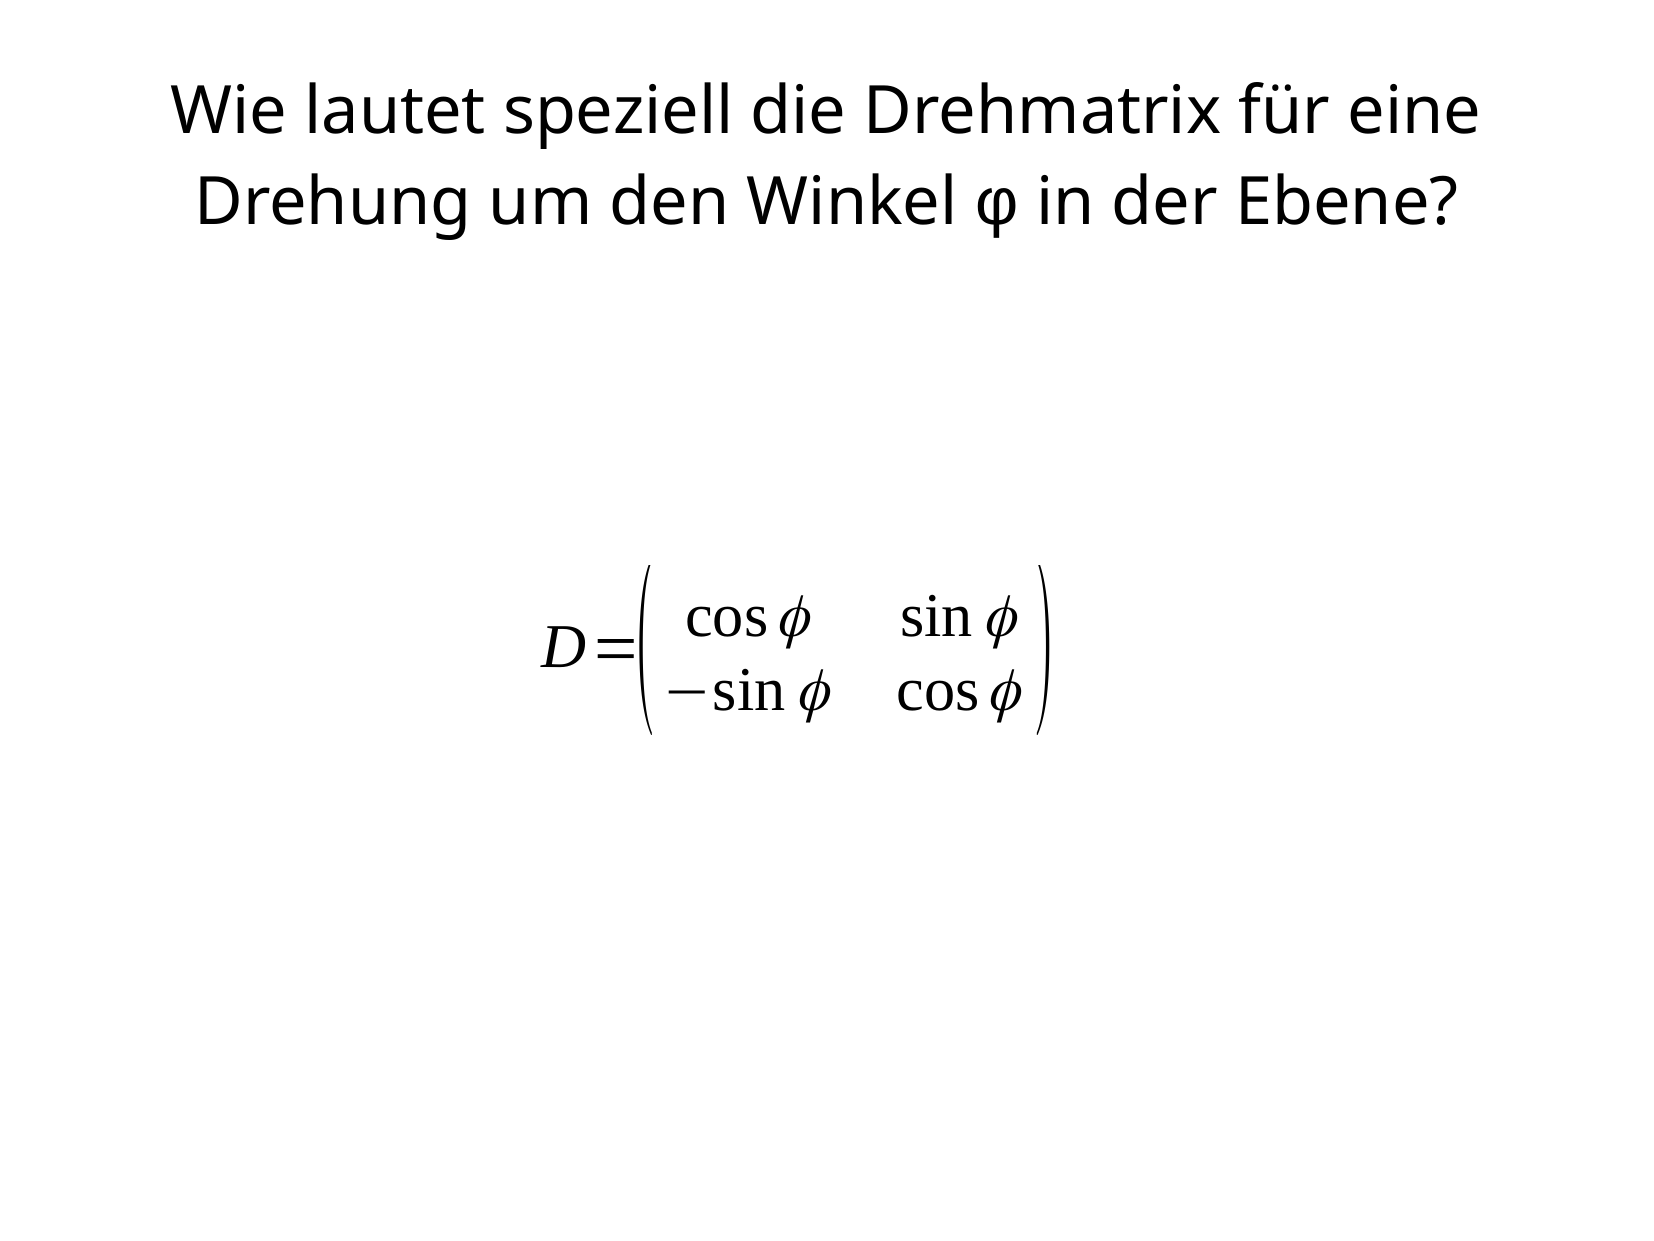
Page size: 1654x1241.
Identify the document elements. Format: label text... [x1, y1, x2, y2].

chart [521, 565, 1079, 735]
title Wie lautet speziell die Drehmatrix für eine Drehung um den Winkel φ in der Ebene? [82, 49, 1571, 257]
